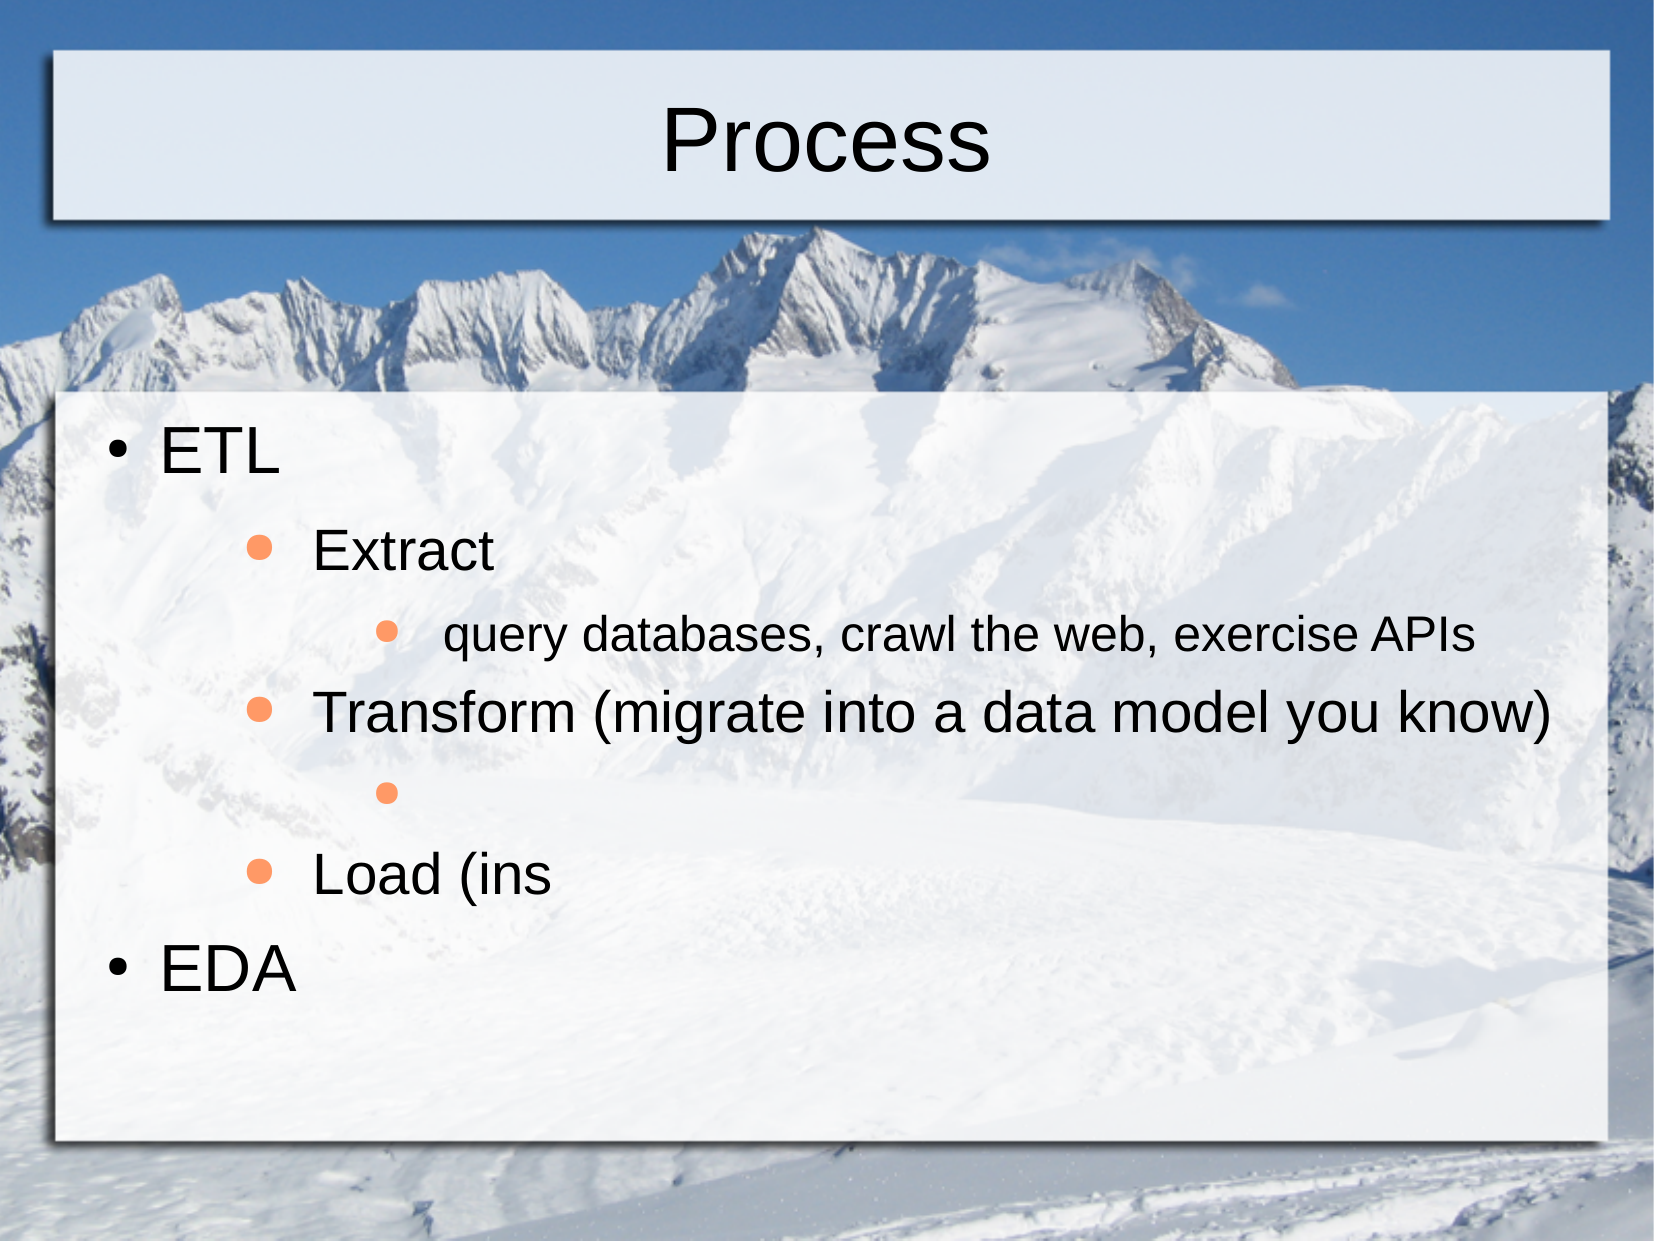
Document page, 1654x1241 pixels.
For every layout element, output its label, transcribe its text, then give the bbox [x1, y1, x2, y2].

picture [0, 0, 1654, 1241]
list ETL Extract query databases, crawl the web, exercise APIs Transform (migrate into a data model you know) Load (ins EDA [88, 413, 1571, 1232]
title Process [59, 61, 1595, 219]
